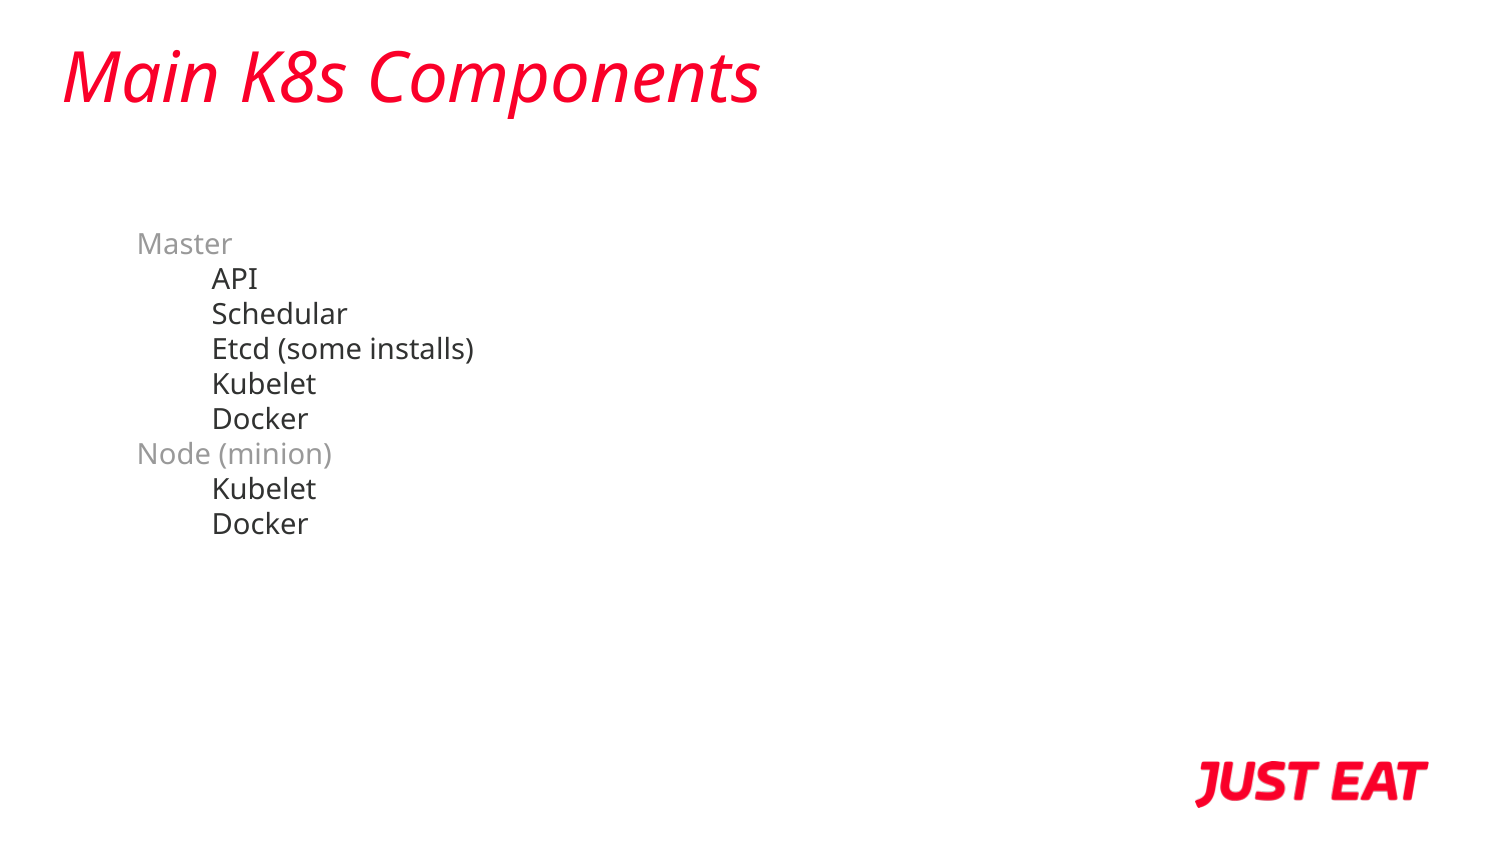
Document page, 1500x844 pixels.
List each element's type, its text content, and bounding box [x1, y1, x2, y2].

list Master API Schedular Etcd (some installs) Kubelet Docker Node (minion) Kubelet Docker [46, 210, 1440, 527]
picture [1195, 761, 1429, 808]
title Main K8s Components [46, 17, 1429, 158]
